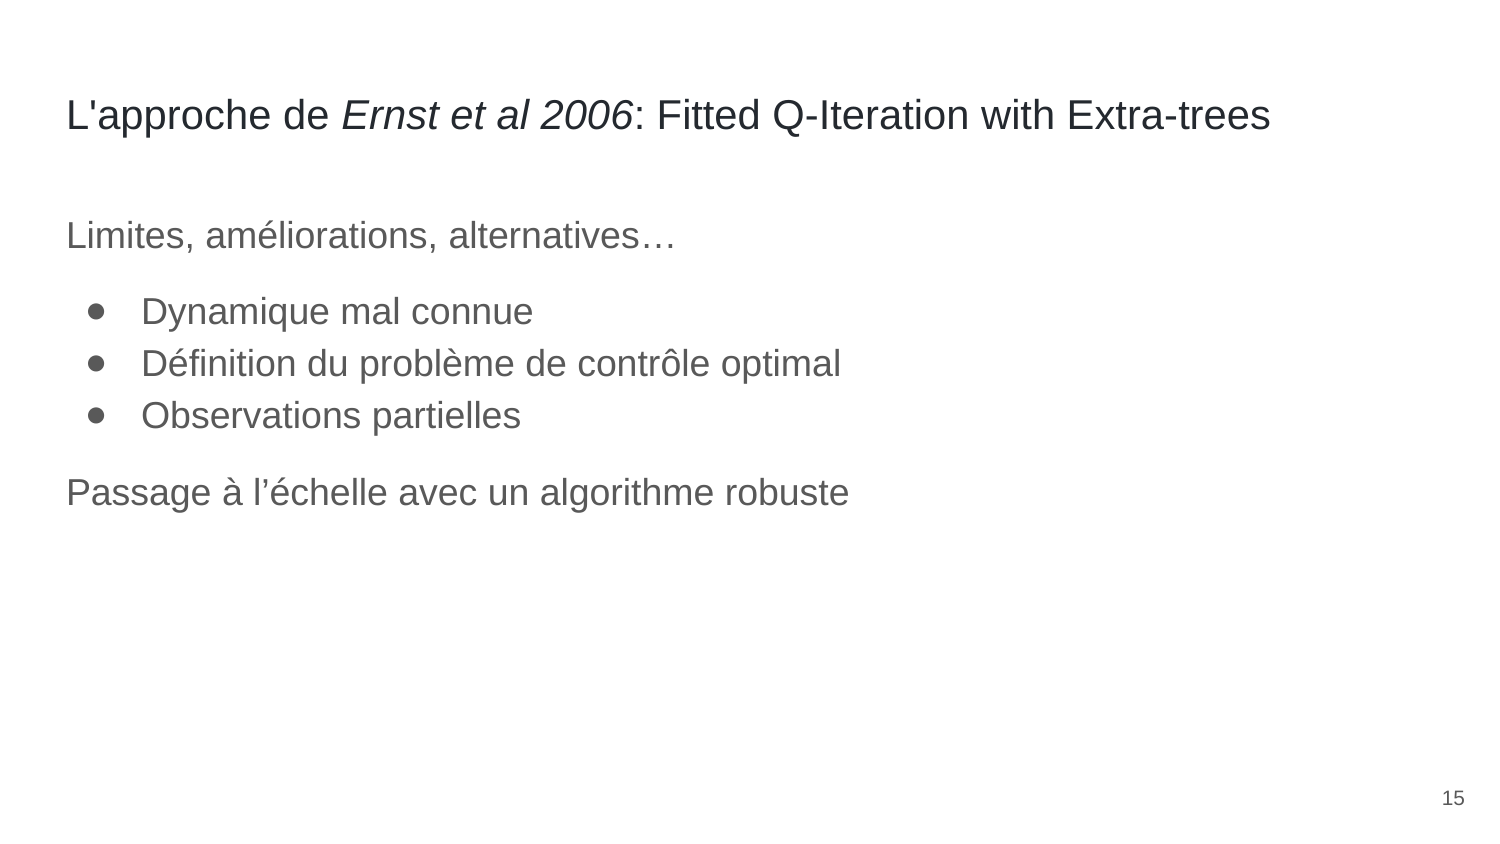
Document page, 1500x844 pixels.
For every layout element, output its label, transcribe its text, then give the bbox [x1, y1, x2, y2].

list Limites, améliorations, alternatives… Dynamique mal connue Définition du problème de contrôle optimal Observations partielles Passage à l’échelle avec un algorithme robuste [51, 189, 1449, 750]
title L'approche de Ernst et al 2006: Fitted Q-Iteration with Extra-trees [51, 72, 1449, 167]
slide_number <number> [1389, 764, 1480, 830]
